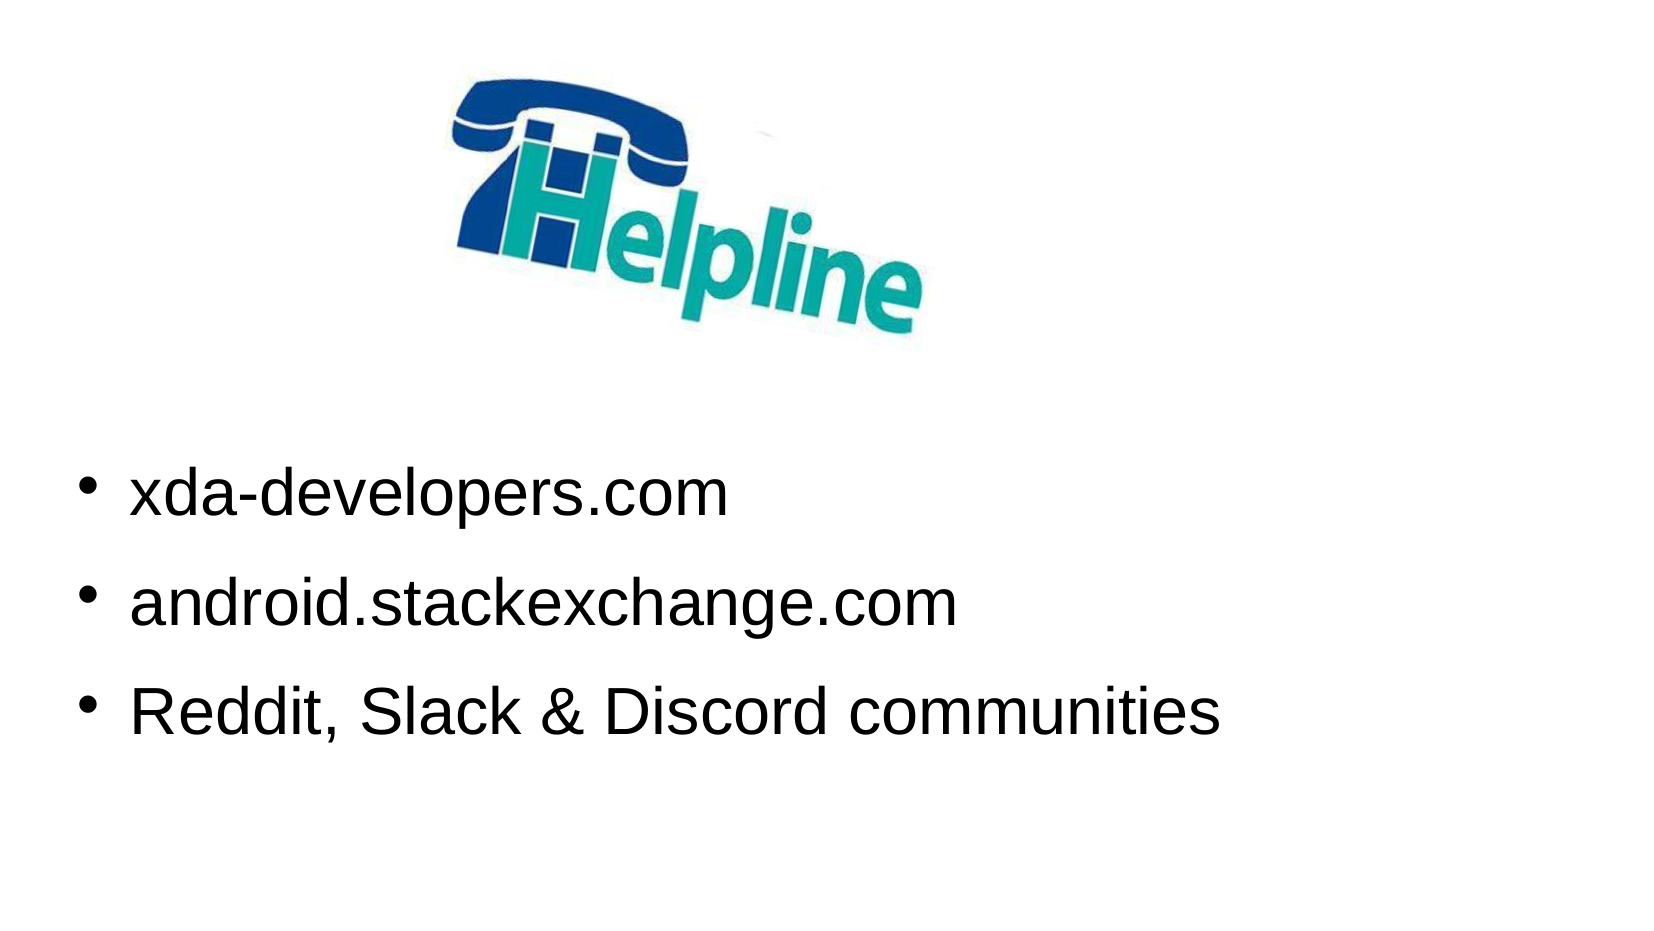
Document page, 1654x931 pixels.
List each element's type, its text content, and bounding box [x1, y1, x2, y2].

picture [405, 0, 969, 433]
text_box xda-developers.com android.stackexchange.com Reddit, Slack & Discord communities [59, 448, 1548, 881]
